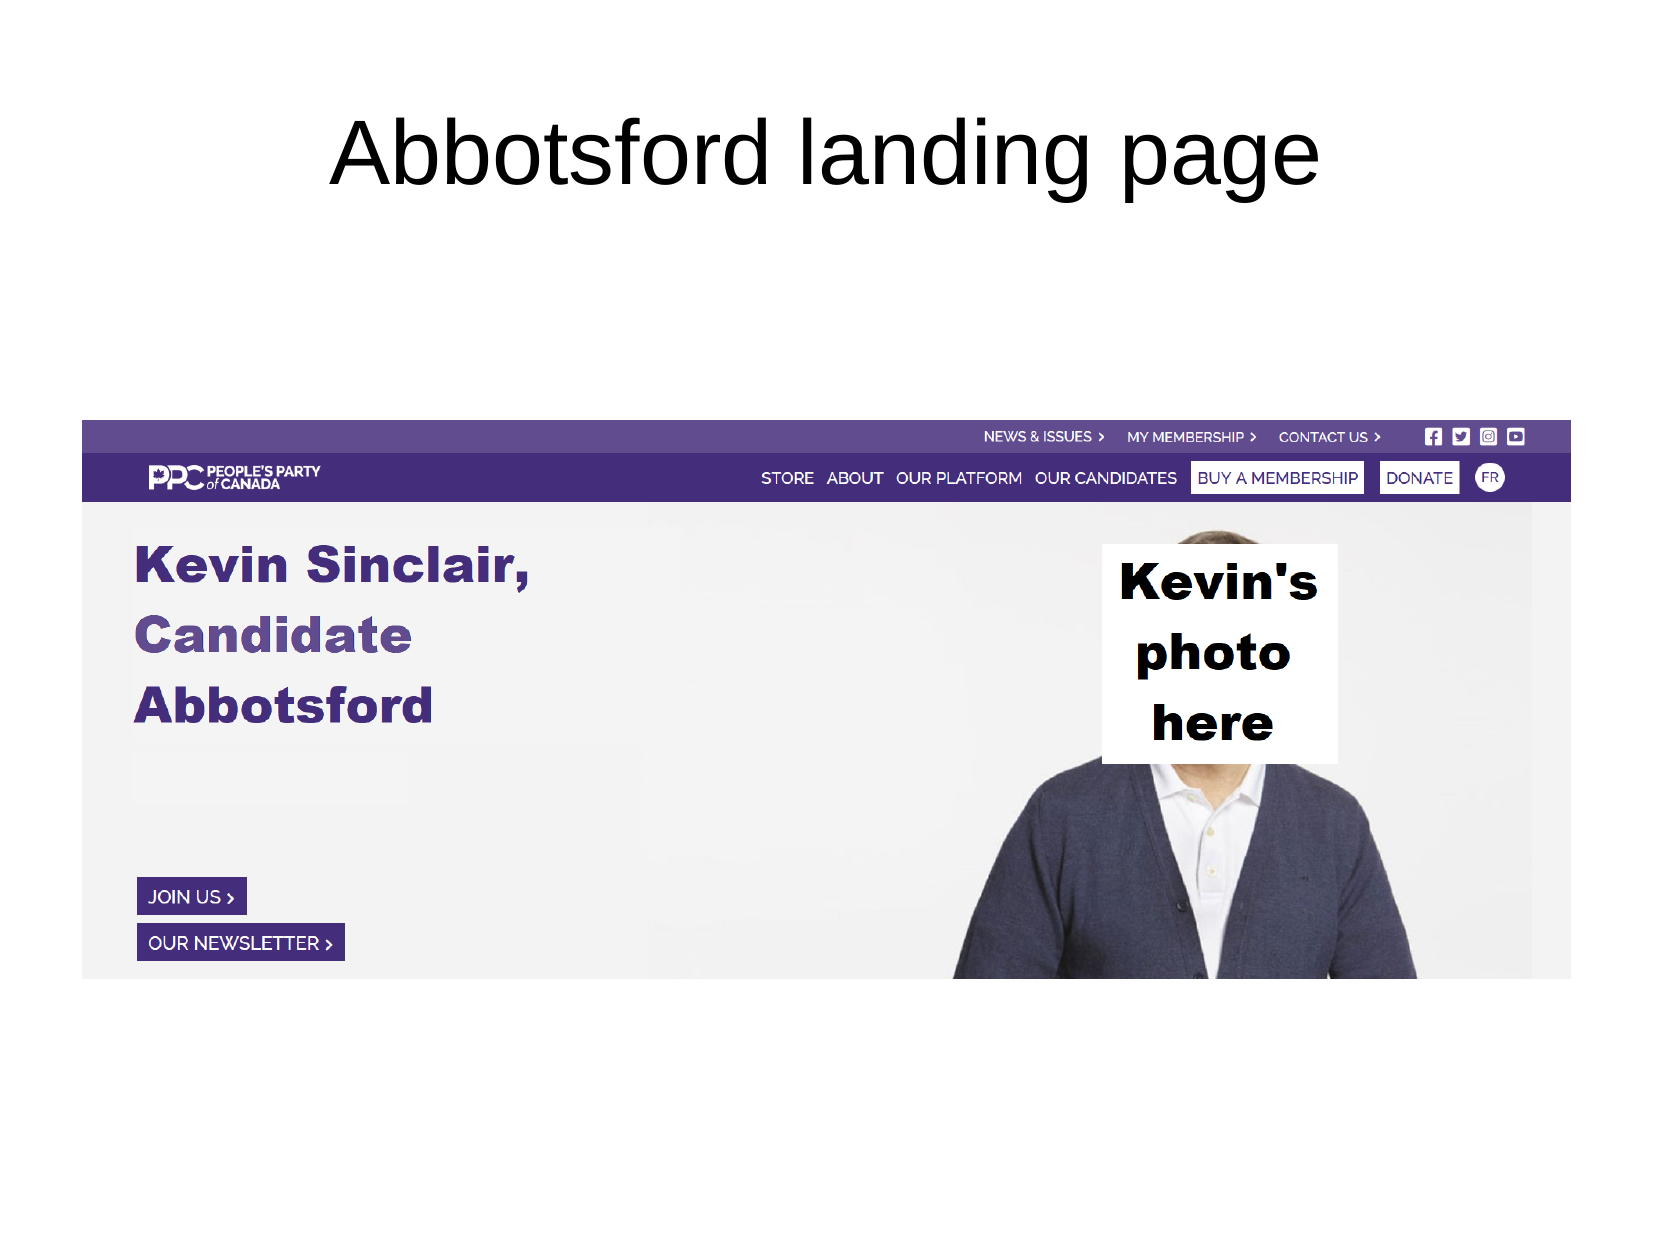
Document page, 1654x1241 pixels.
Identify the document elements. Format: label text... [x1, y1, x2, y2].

picture [82, 420, 1571, 979]
title Abbotsford landing page [82, 49, 1571, 257]
